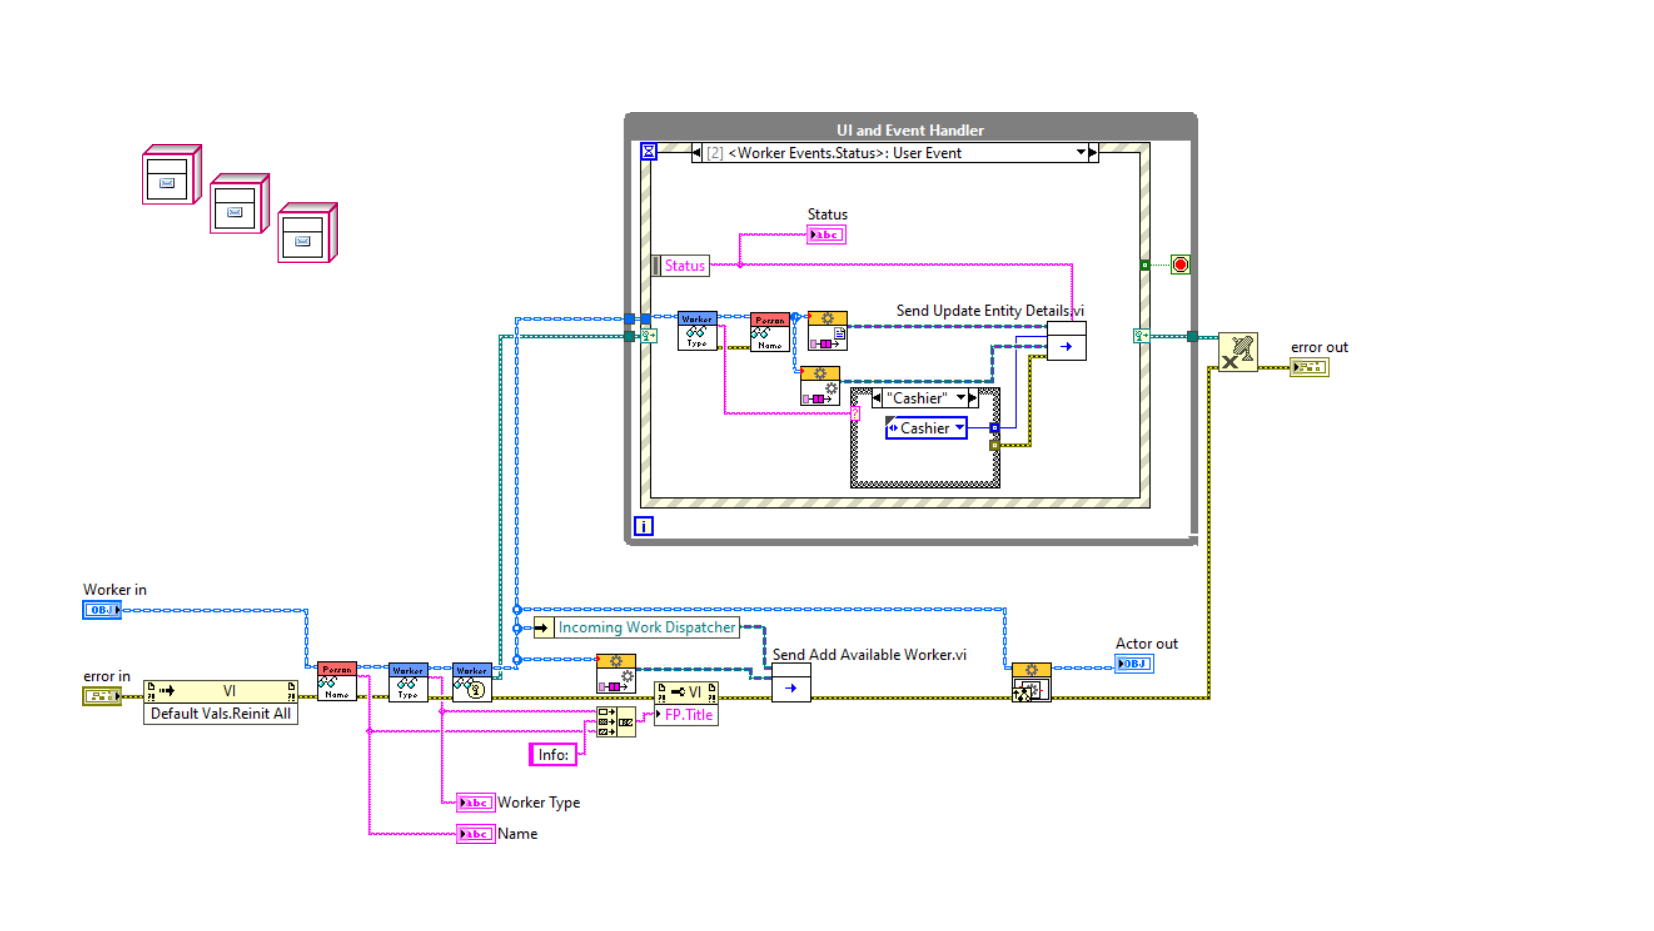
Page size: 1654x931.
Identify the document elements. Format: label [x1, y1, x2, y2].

picture [82, 112, 1351, 844]
